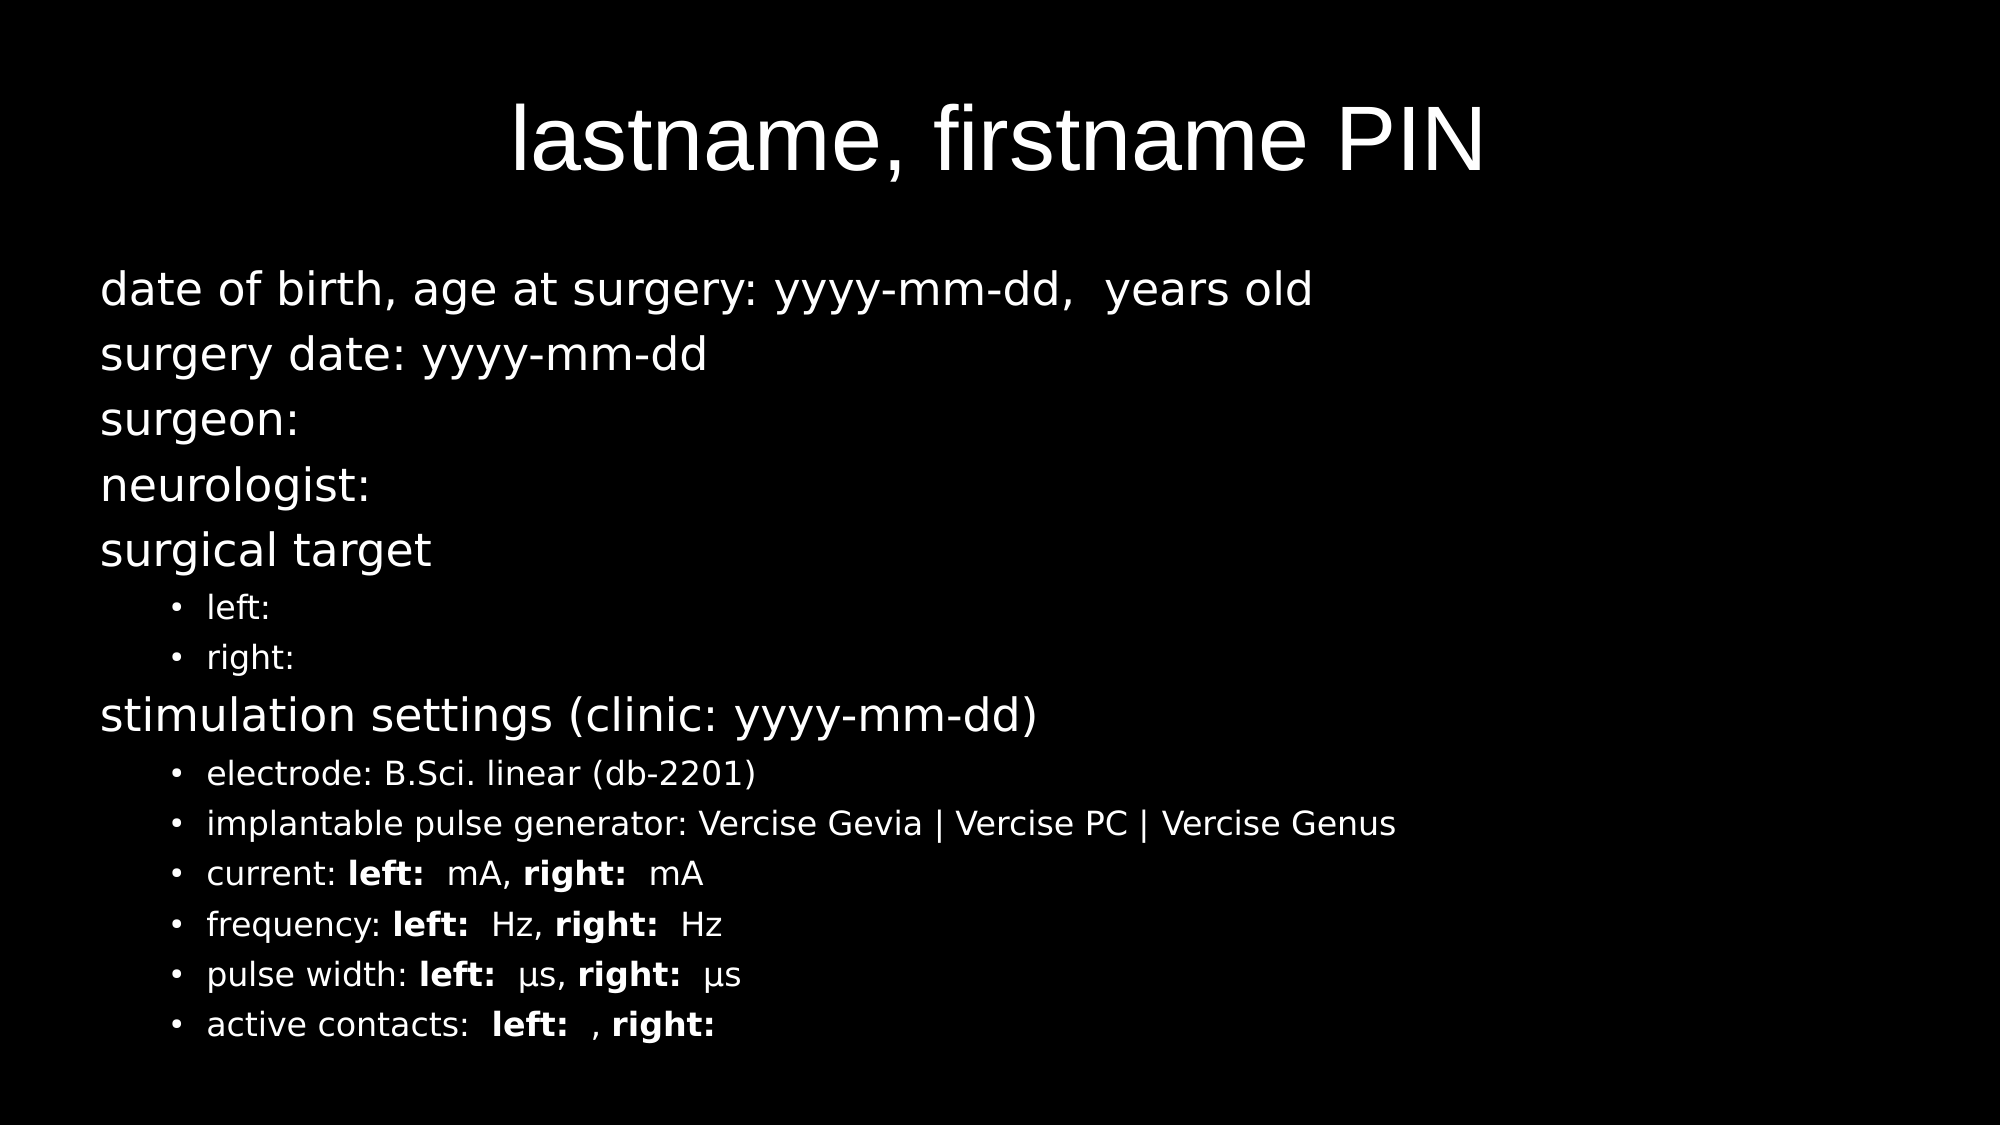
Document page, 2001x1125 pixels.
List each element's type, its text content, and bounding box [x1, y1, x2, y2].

title lastname, firstname PIN [99, 44, 1900, 233]
subtitle date of birth, age at surgery: yyyy-mm-dd, years old surgery date: yyyy-mm-dd surgeon: neurologist: surgical target left: right: stimulation settings (clinic: yyyy-mm-dd) electrode: B.Sci. linear (db-2201) implantable pulse generator: Vercise Gevia | Vercise PC | Vercise Genus current: left: mA, right: mA frequency: left: Hz, right: Hz pulse width: left: μs, right: μs active contacts: left: , right: [99, 263, 1900, 1093]
